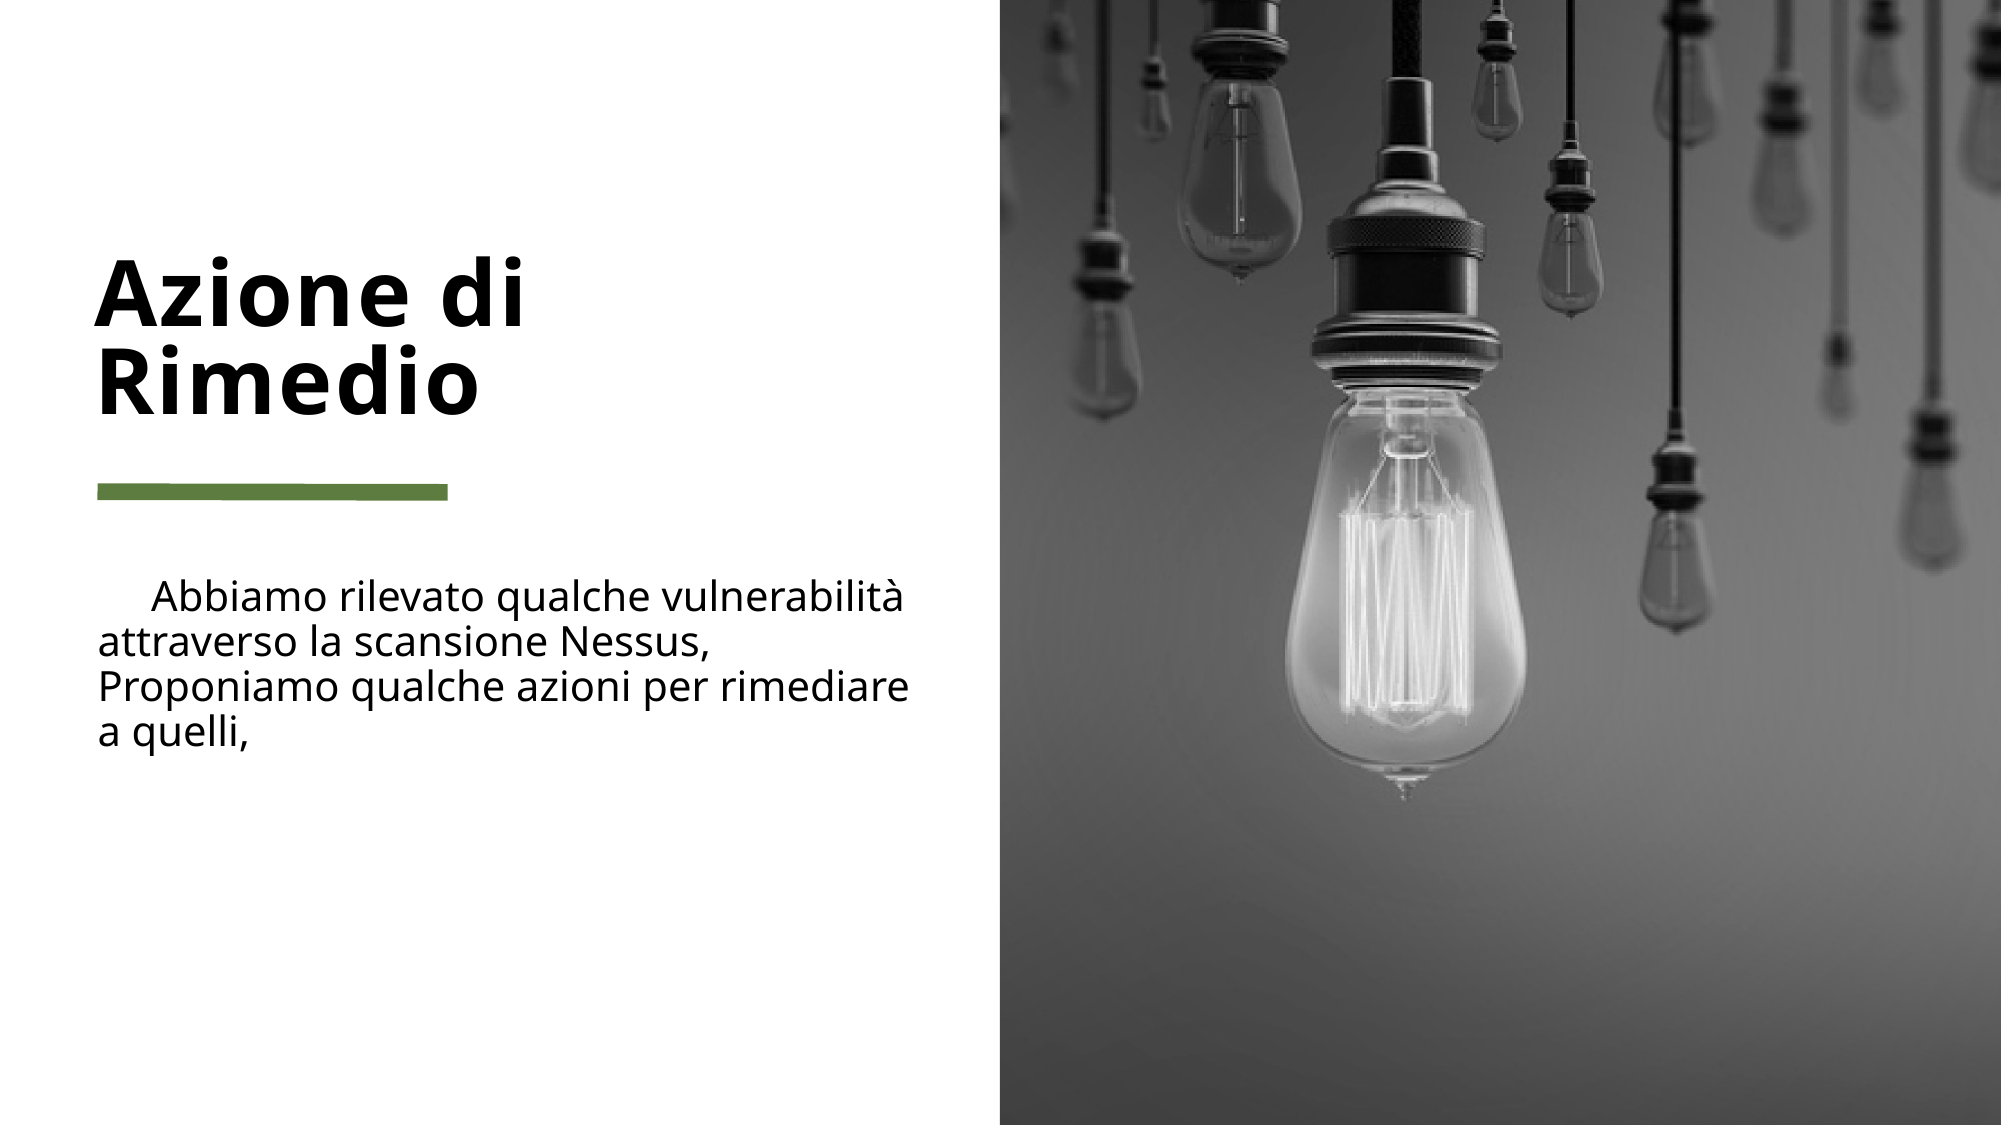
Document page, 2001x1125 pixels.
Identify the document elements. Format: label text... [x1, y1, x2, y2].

list Abbiamo rilevato qualche vulnerabilità attraverso la scansione Nessus, Proponiamo qualche azioni per rimediare a quelli, [97, 537, 925, 1030]
title Azione di Rimedio [94, 45, 925, 432]
picture [999, 0, 2000, 1125]
